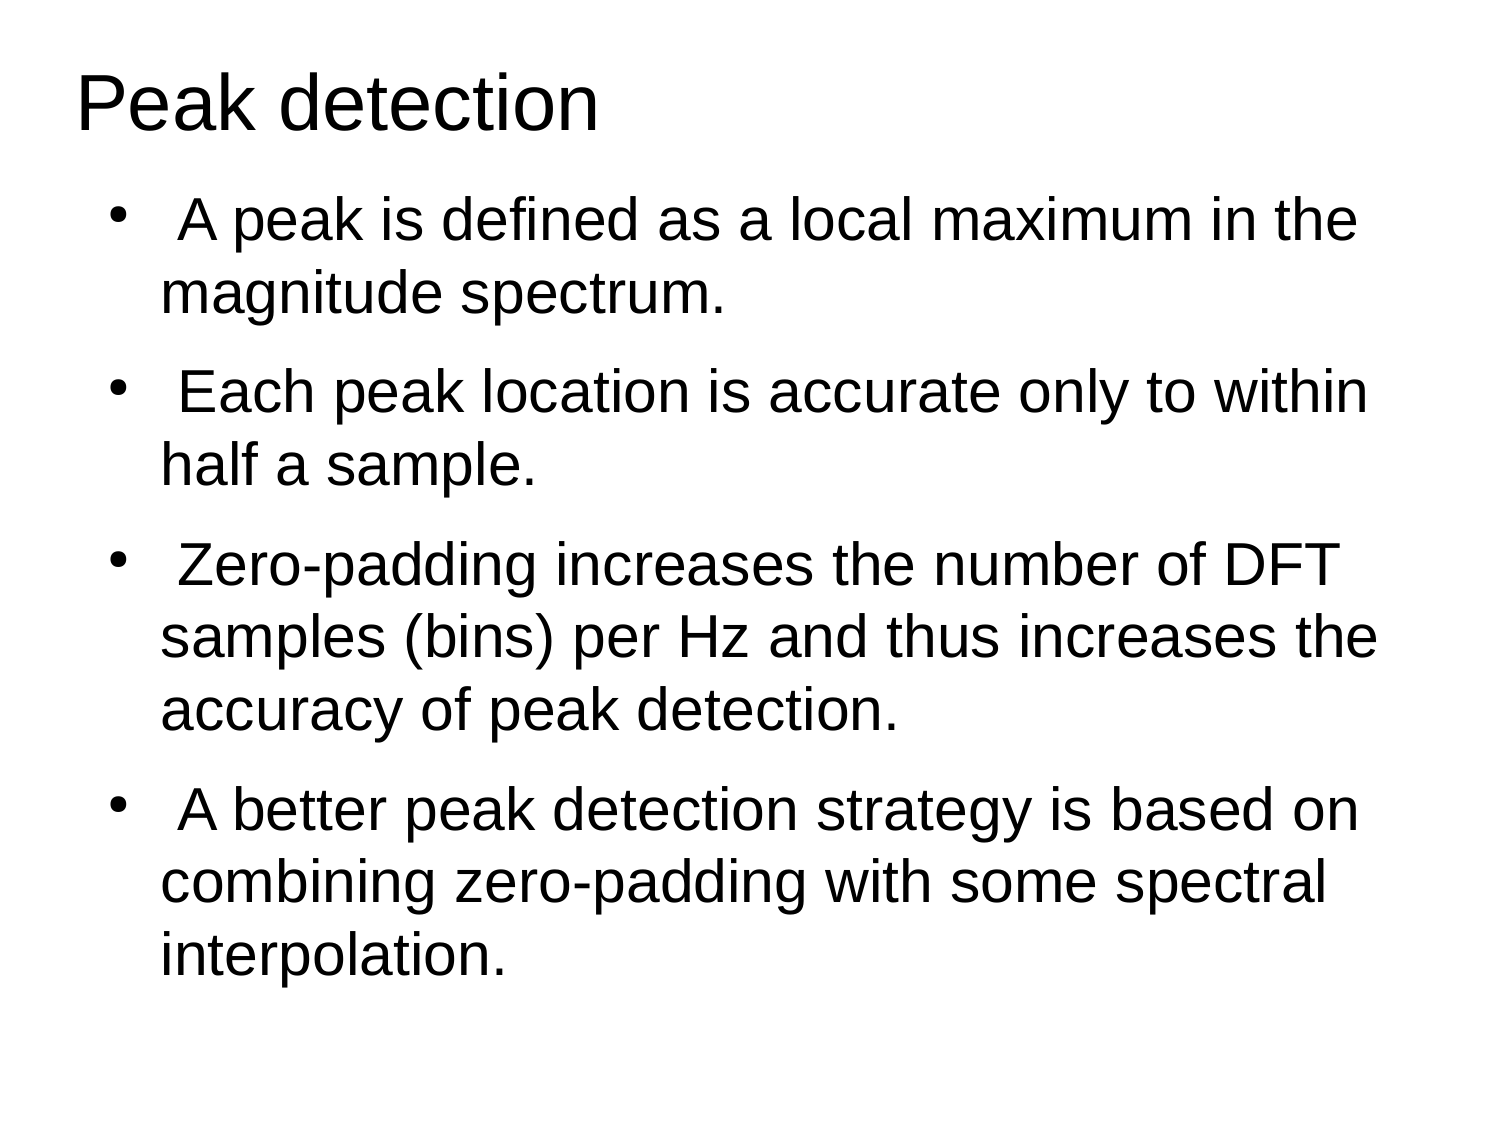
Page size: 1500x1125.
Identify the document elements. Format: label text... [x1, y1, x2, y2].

list A peak is defined as a local maximum in the magnitude spectrum. Each peak location is accurate only to within half a sample. Zero-padding increases the number of DFT samples (bins) per Hz and thus increases the accuracy of peak detection. A better peak detection strategy is based on combining zero-padding with some spectral interpolation. [90, 179, 1440, 976]
title Peak detection [75, 9, 1425, 198]
